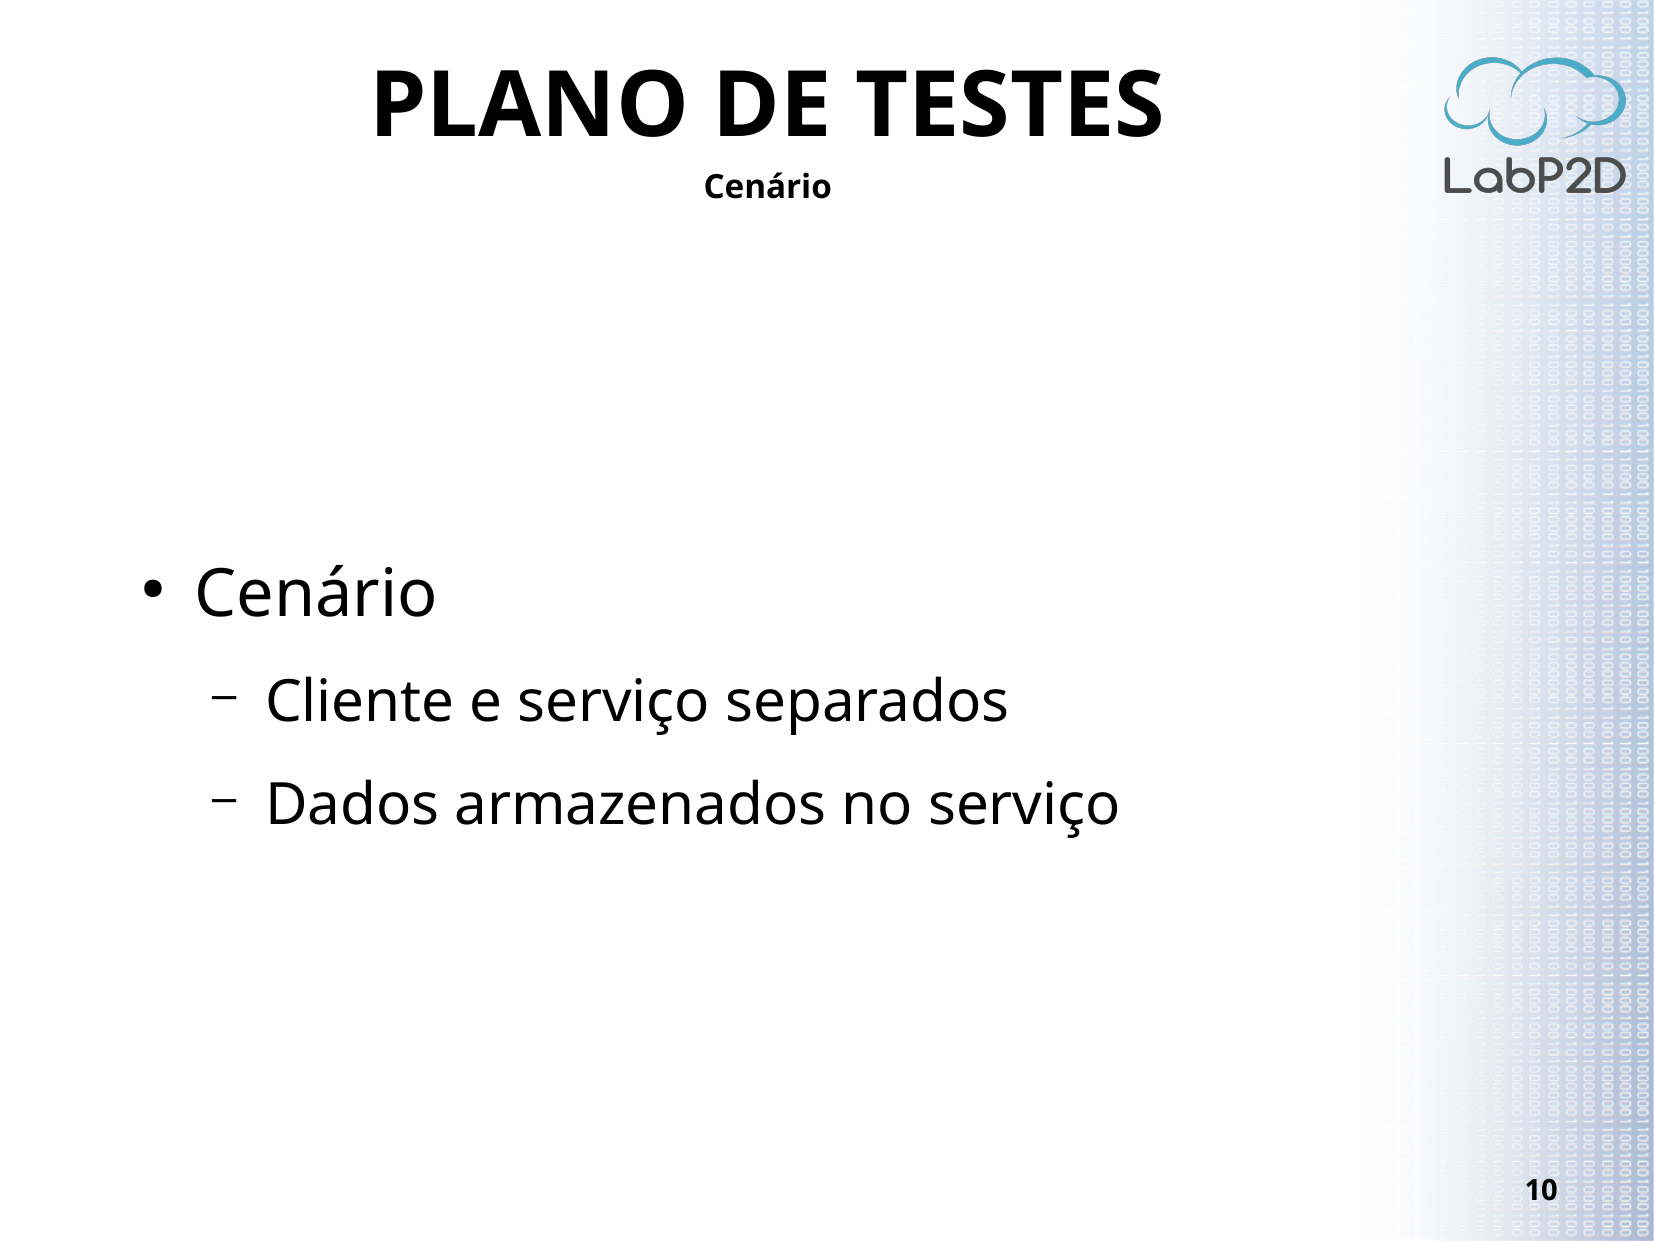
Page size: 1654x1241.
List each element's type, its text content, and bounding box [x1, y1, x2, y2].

picture [1360, 1, 1654, 1240]
title PLANO DE TESTES Cenário [82, 19, 1453, 228]
list Cenário Cliente e serviço separados Dados armazenados no serviço [123, 271, 1406, 1116]
